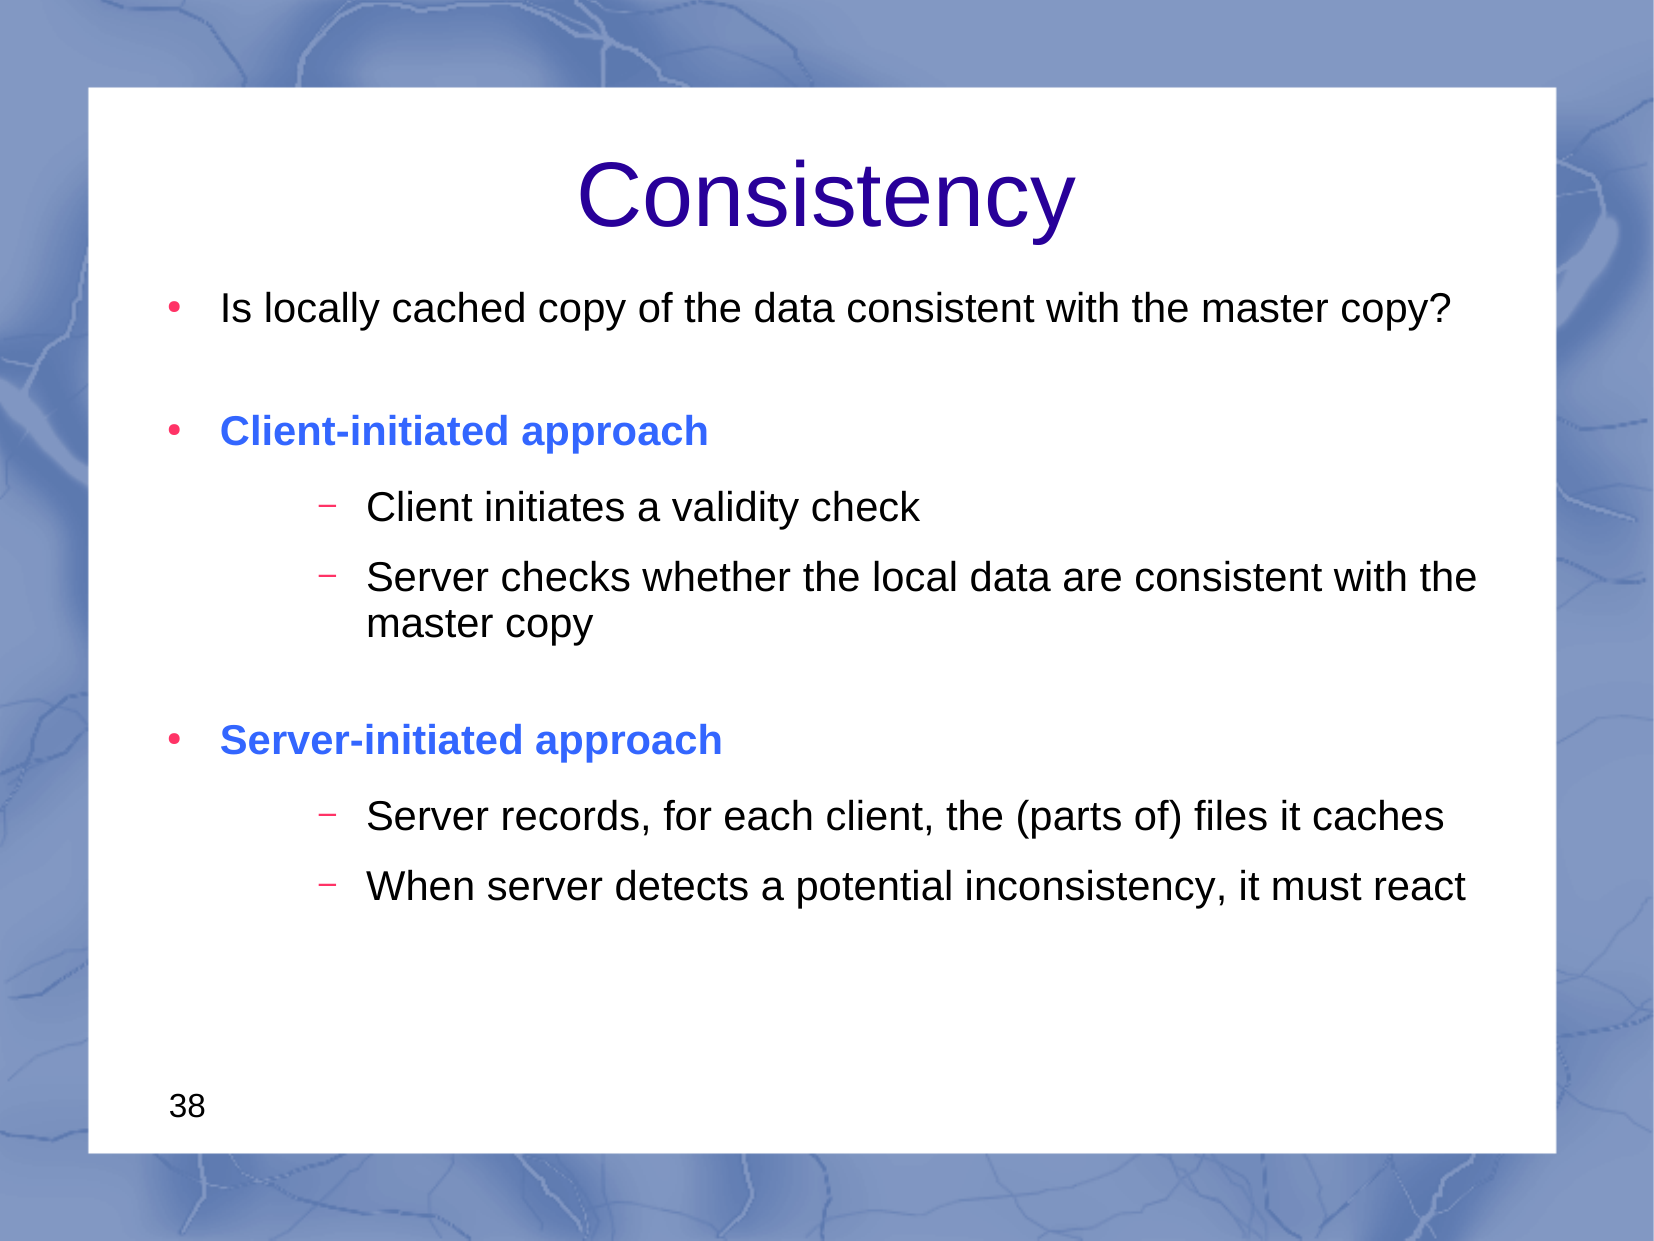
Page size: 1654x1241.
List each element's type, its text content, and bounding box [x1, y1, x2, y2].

picture [0, 0, 1654, 1241]
title Consistency [118, 90, 1536, 298]
list Is locally cached copy of the data consistent with the master copy? Client-initiated approach Client initiates a validity check Server checks whether the local data are consistent with the master copy Server-initiated approach Server records, for each client, the (parts of) files it caches When server detects a potential inconsistency, it must react [149, 285, 1508, 1005]
